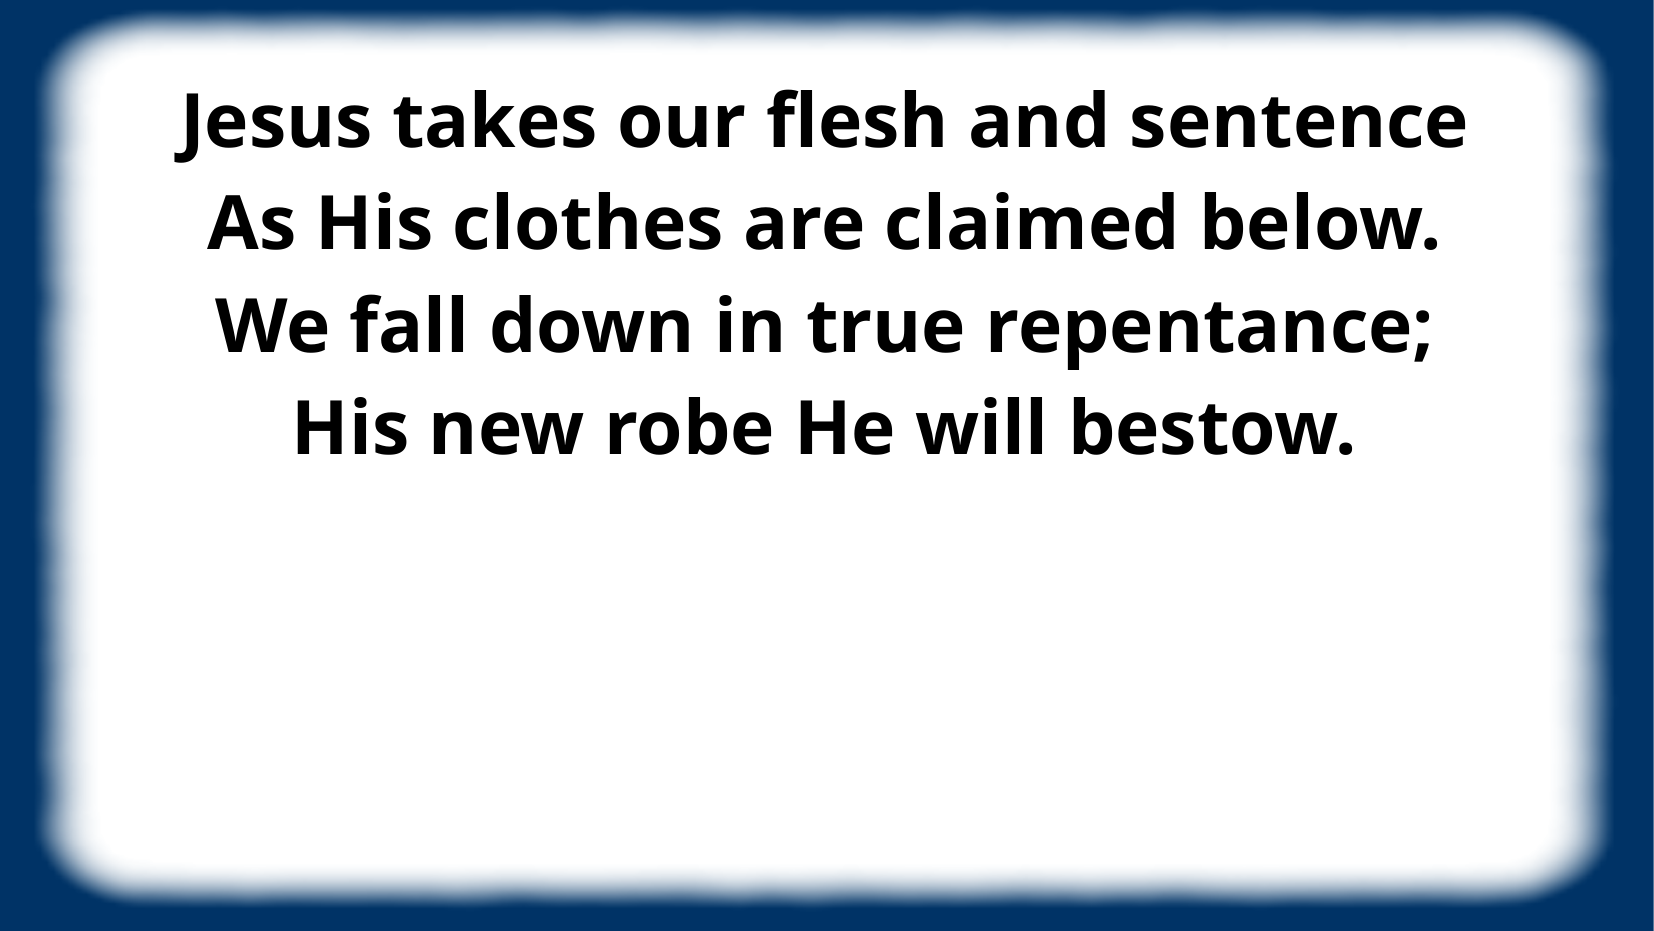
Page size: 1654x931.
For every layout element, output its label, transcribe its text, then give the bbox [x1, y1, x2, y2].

text_box Jesus takes our flesh and sentence As His clothes are claimed below. We fall down in true repentance; His new robe He will bestow. [120, 60, 1531, 475]
picture [0, 0, 1654, 931]
